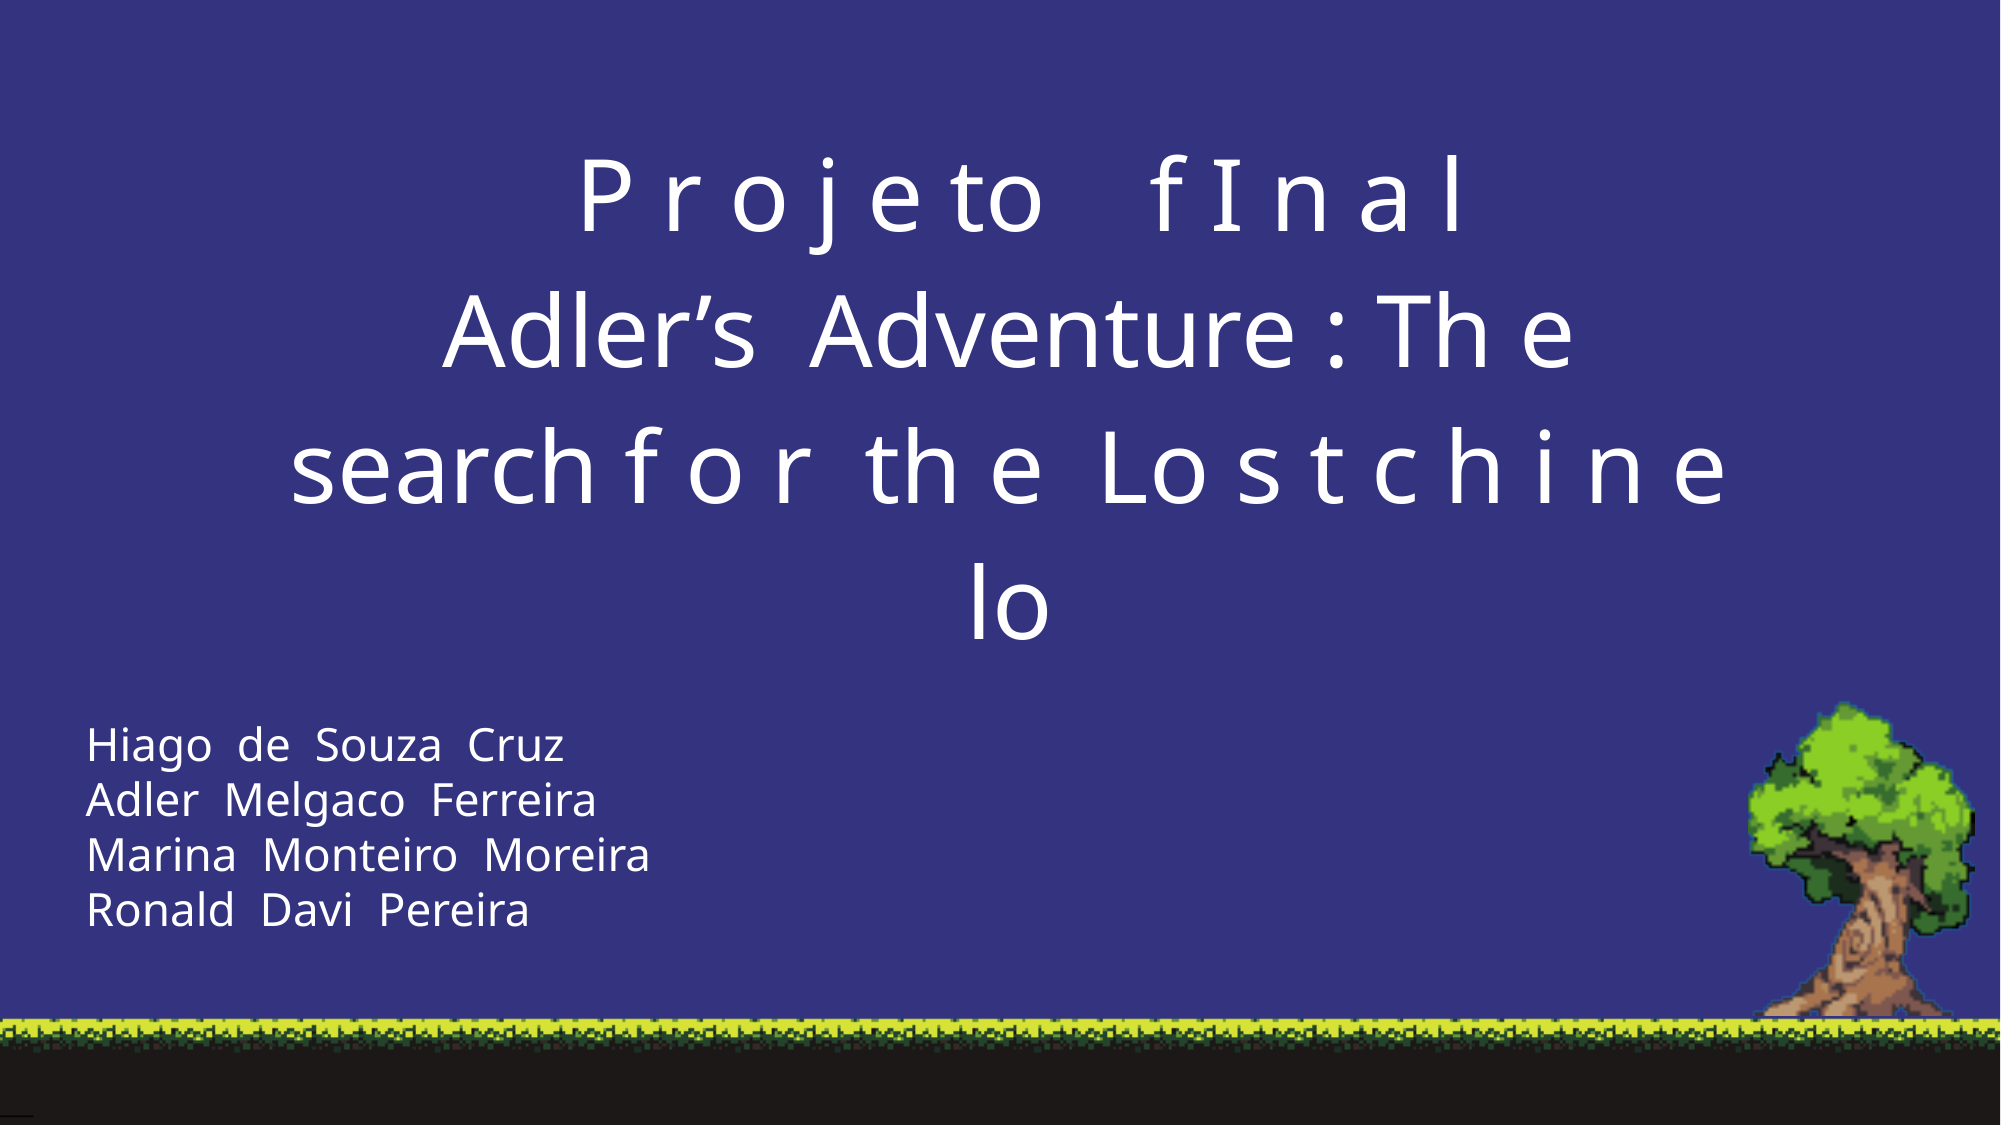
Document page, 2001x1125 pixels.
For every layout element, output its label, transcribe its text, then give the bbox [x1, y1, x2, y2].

text_box Hiago de Souza Cruz Adler Melgaco Ferreira Marina Monteiro Moreira Ronald Davi Pereira [70, 708, 686, 944]
picture [0, 0, 2001, 1125]
title P r o j e to f I n a l Adler’s Adventure : Th e search f o r th e Lo s t c h i n e lo [259, 200, 1760, 593]
